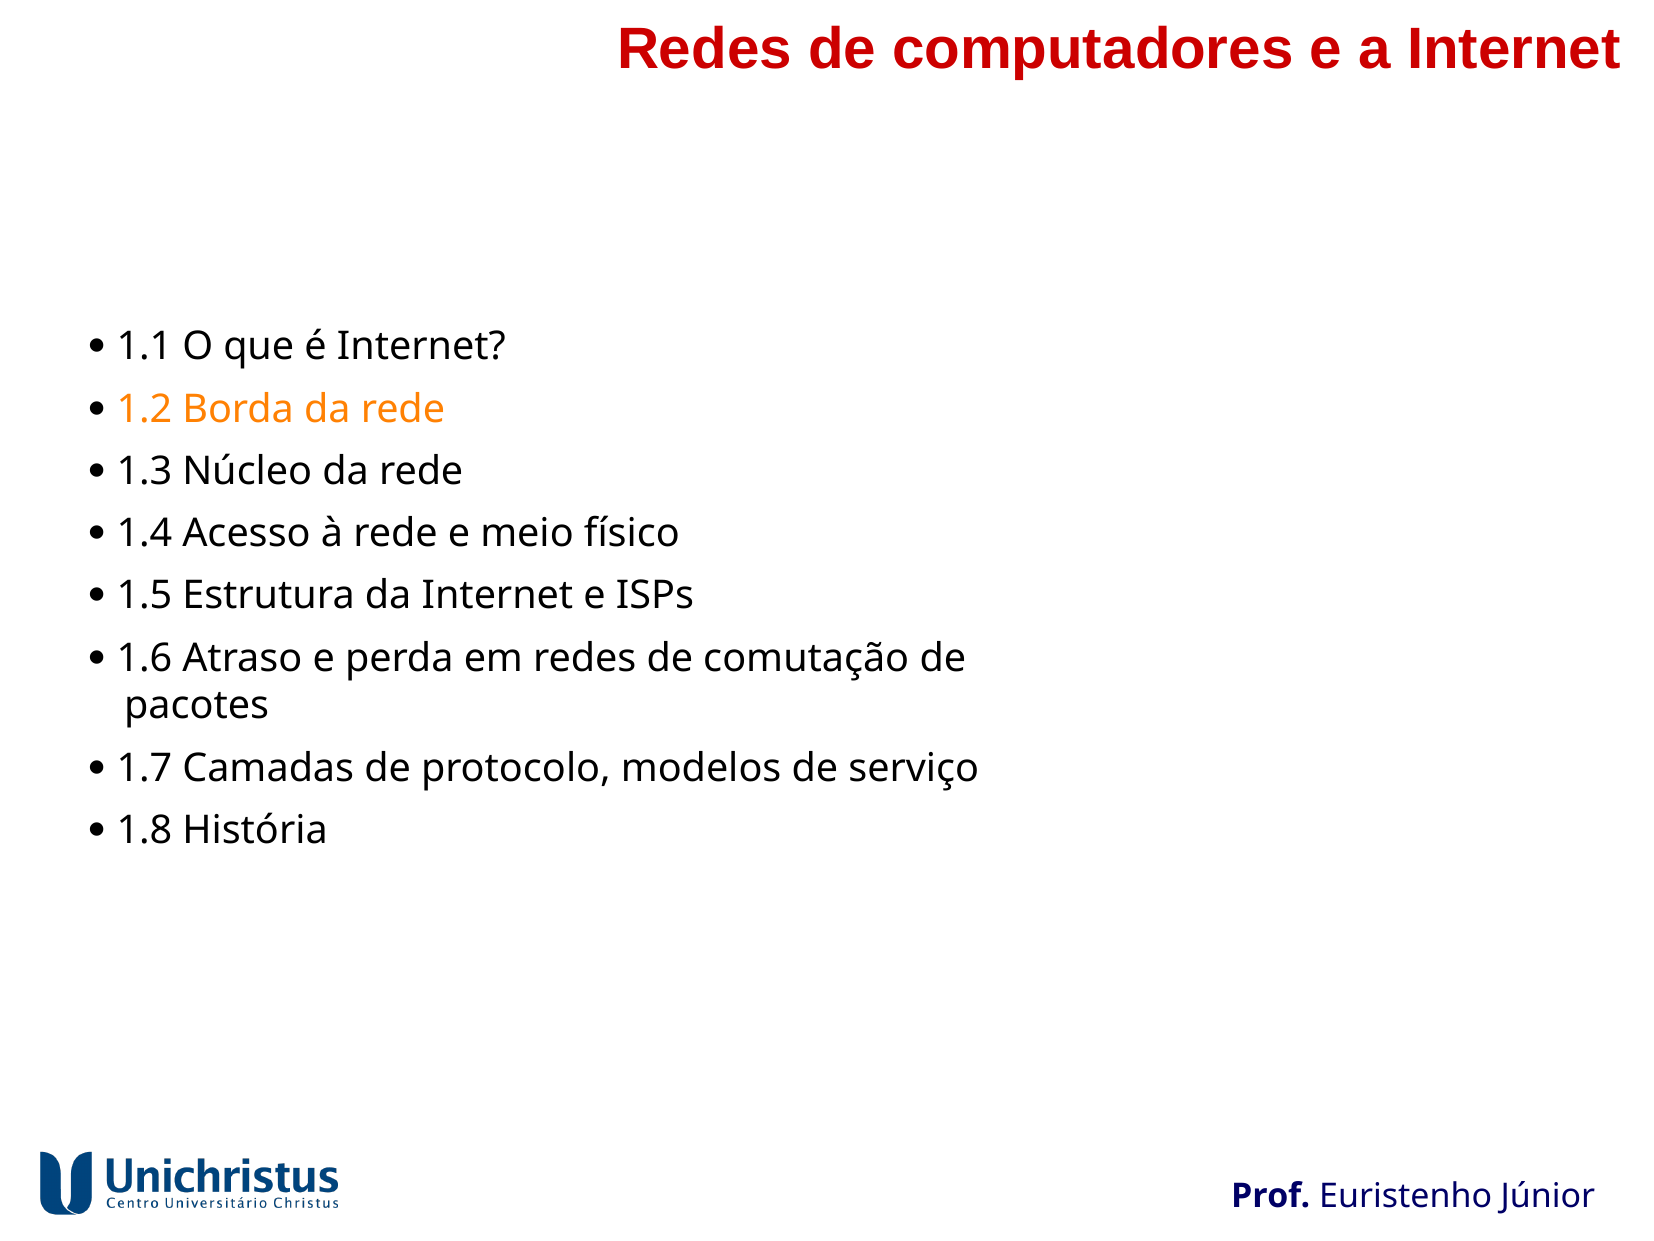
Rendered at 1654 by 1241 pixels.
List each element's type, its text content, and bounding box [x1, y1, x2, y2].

text_box Redes de computadores e a Internet [602, 8, 1637, 154]
list  1.1 O que é Internet?  1.2 Borda da rede  1.3 Núcleo da rede  1.4 Acesso à rede e meio físico  1.5 Estrutura da Internet e ISPs  1.6 Atraso e perda em redes de comutação de pacotes  1.7 Camadas de protocolo, modelos de serviço  1.8 História [0, 312, 1113, 860]
text_box Prof. Euristenho Júnior [1216, 1163, 1654, 1224]
picture [35, 1148, 343, 1217]
